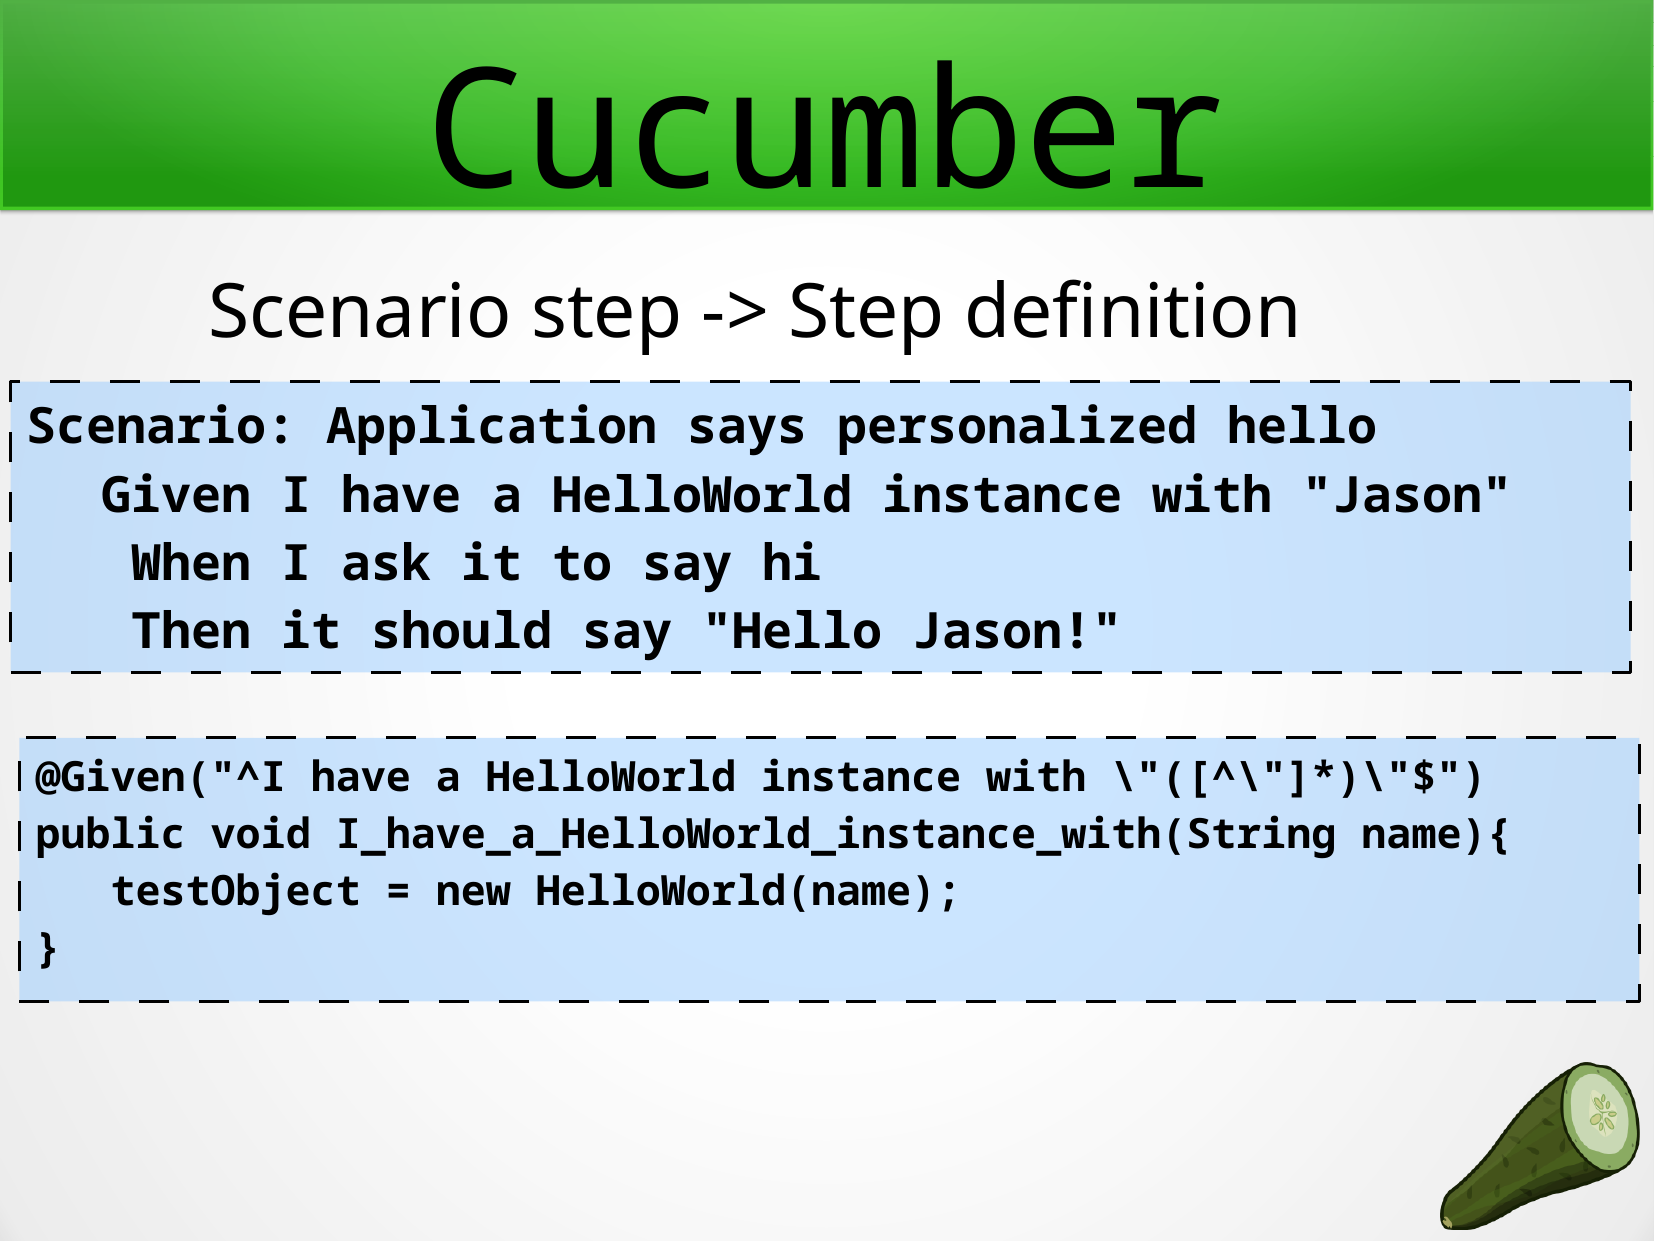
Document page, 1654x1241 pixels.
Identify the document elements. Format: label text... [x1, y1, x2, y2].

text_box Scenario: Application says personalized hello Given I have a HelloWorld instance with "Jason" When I ask it to say hi Then it should say "Hello Jason!" [10, 381, 1631, 646]
text_box Cucumber [15, 1, 1636, 211]
text_box @Given("^I have a HelloWorld instance with \"([^\"]*)\"$") public void I_have_a_HelloWorld_instance_with(String name){ testObject = new HelloWorld(name); } [19, 737, 1640, 1002]
picture [1440, 1062, 1640, 1231]
text_box Scenario step -> Step definition [60, 250, 1561, 363]
